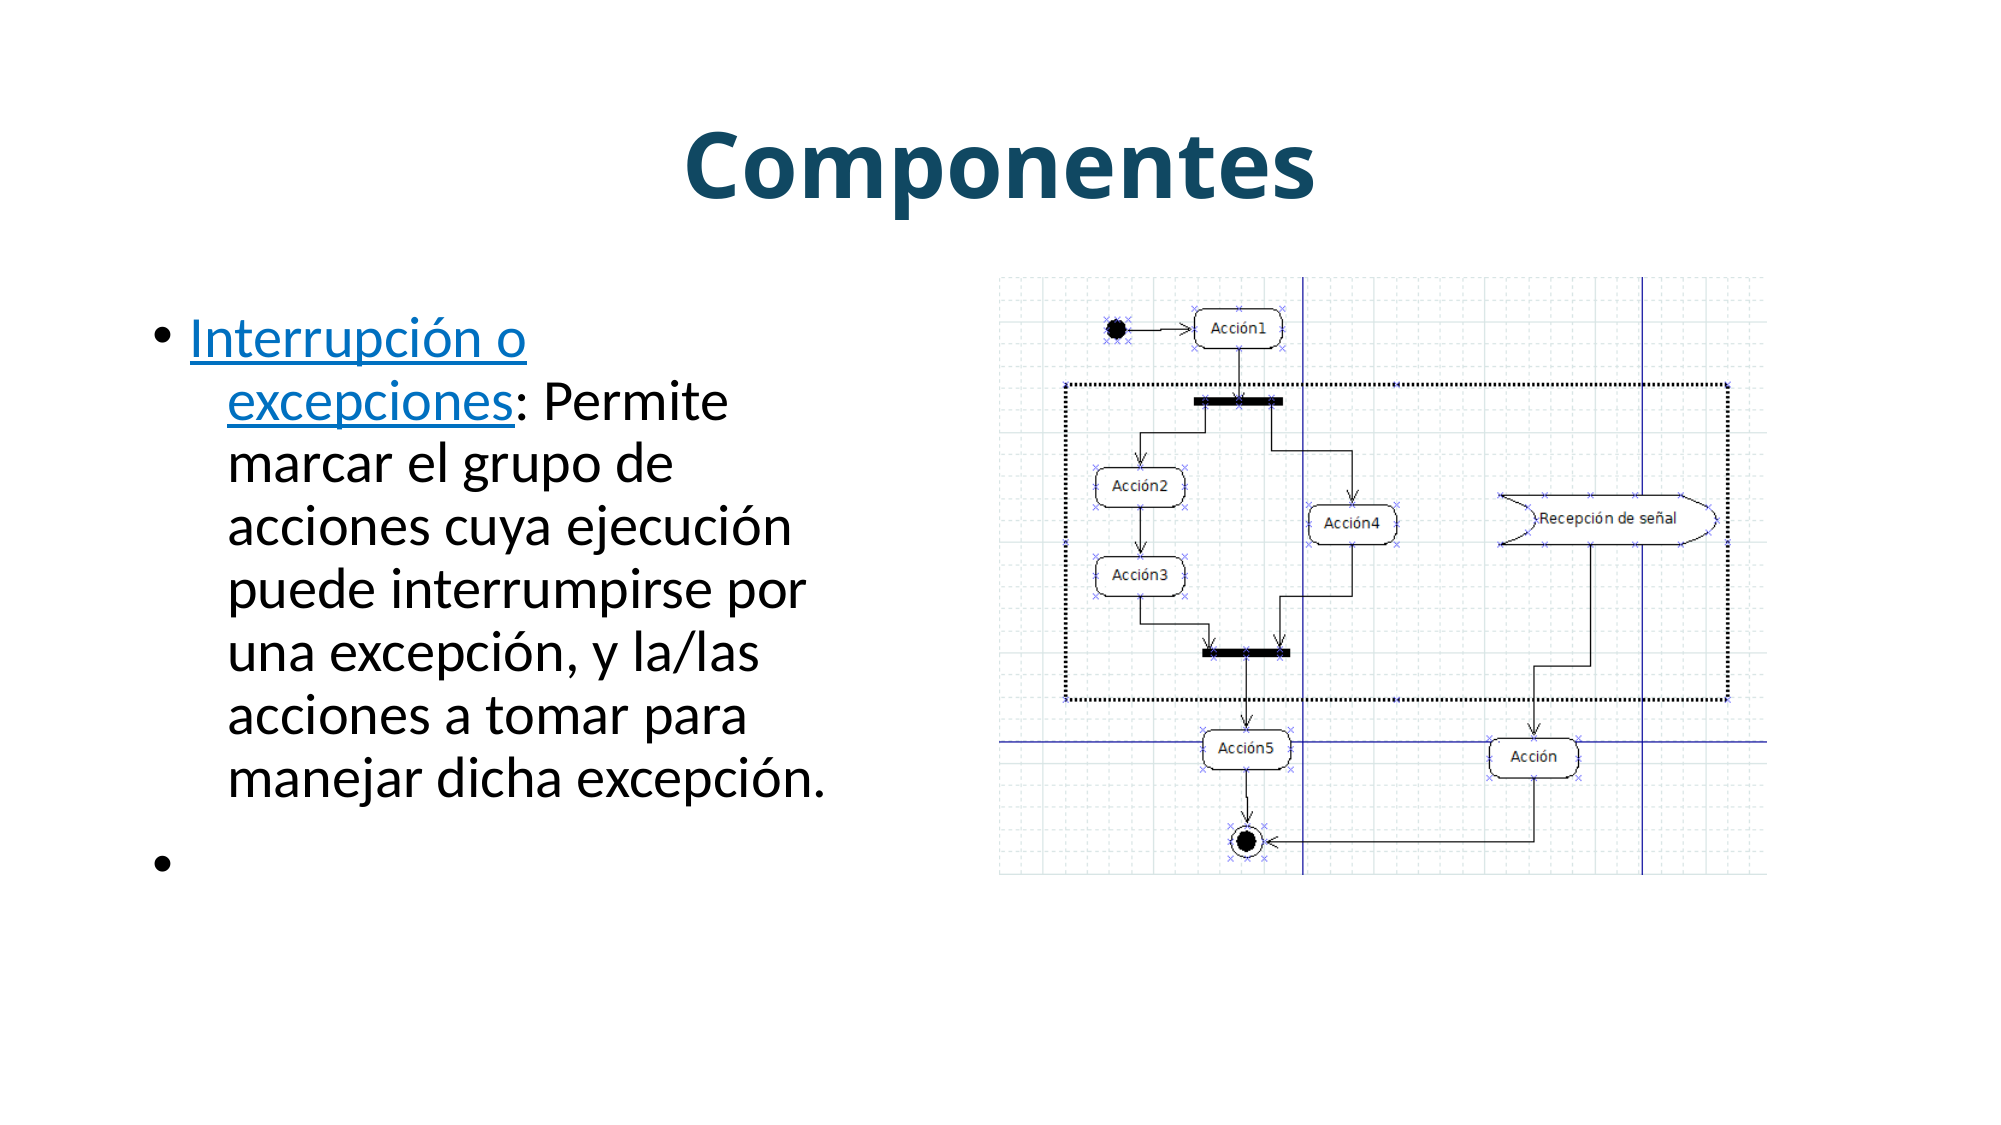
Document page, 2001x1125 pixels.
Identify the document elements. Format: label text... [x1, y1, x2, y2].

title Componentes [137, 59, 1863, 278]
list Interrupción o excepciones: Permite marcar el grupo de acciones cuya ejecución puede interrumpirse por una excepción, y la/las acciones a tomar para manejar dicha excepción. [137, 299, 856, 1014]
picture [999, 277, 1767, 875]
